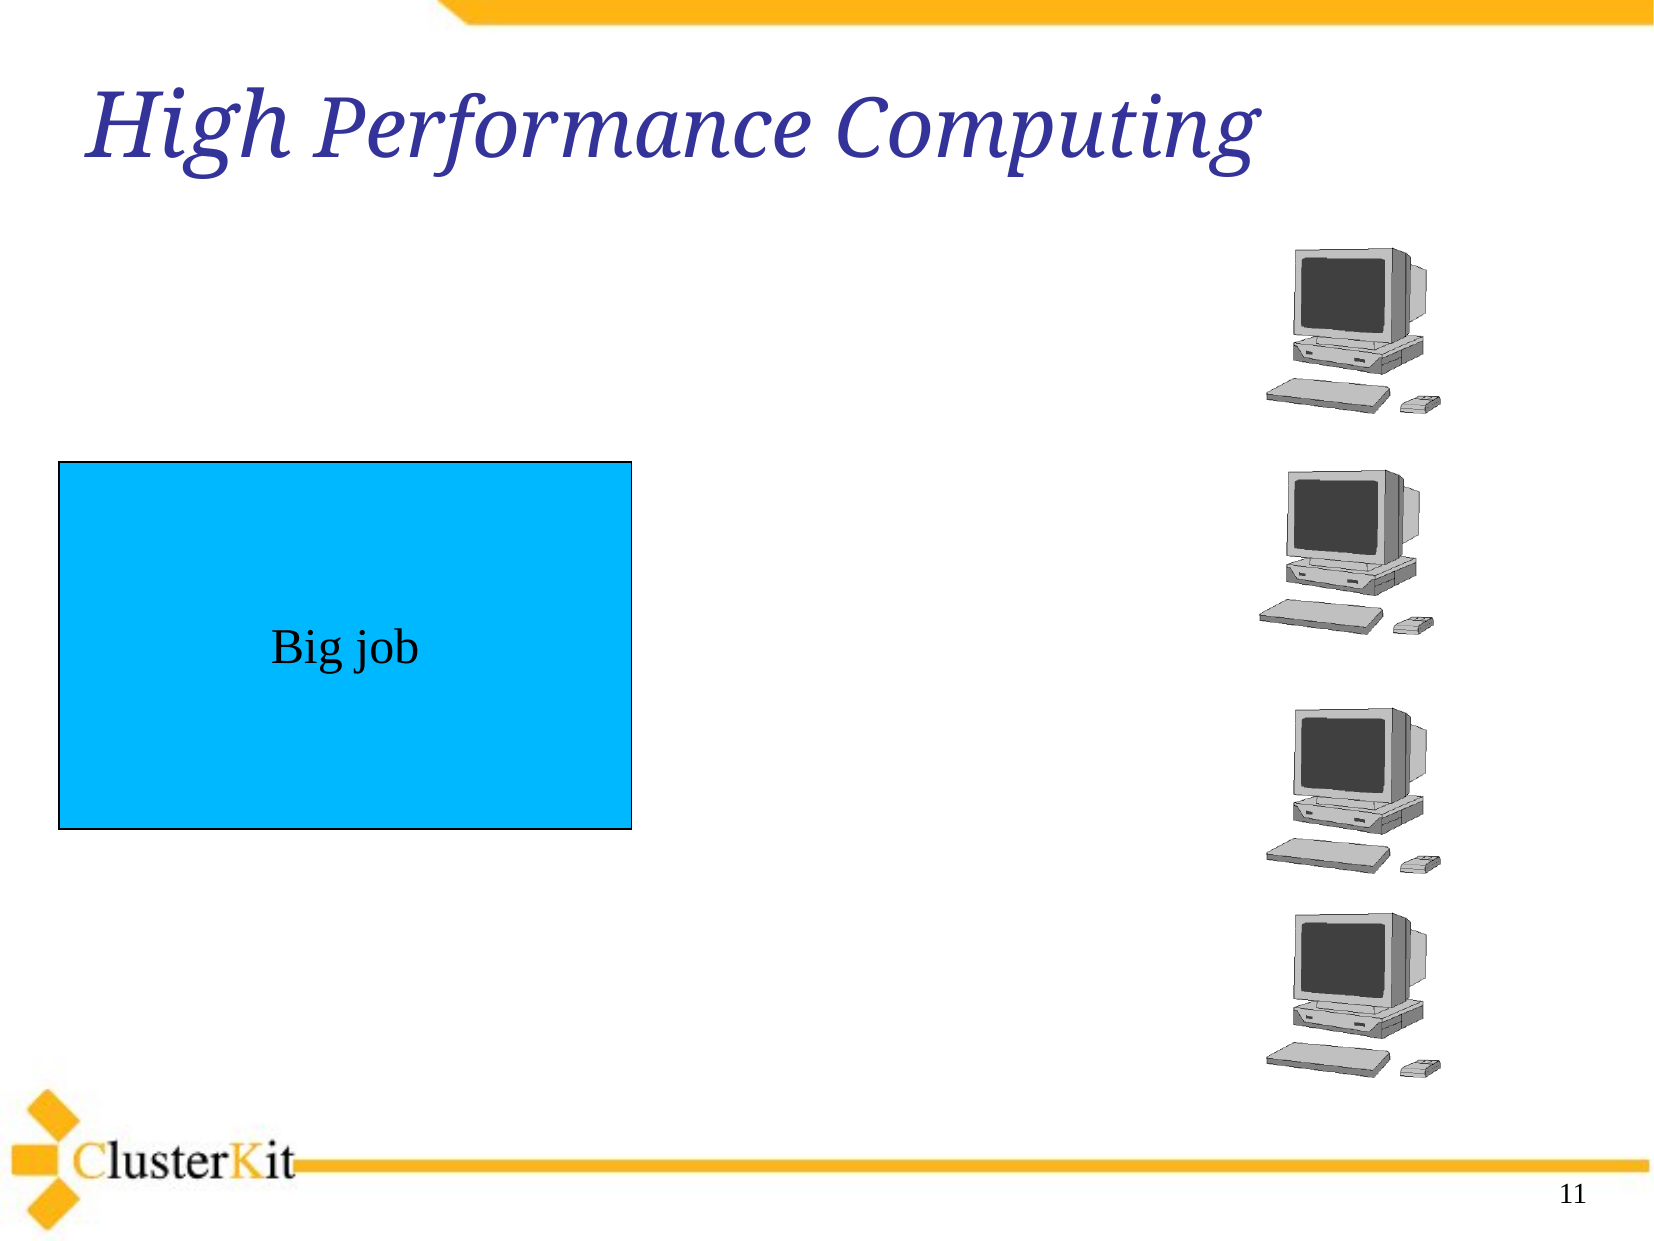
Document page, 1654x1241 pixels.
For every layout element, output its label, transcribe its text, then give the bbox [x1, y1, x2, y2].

text_box High Performance Computing [71, 20, 1560, 228]
picture [0, 0, 1654, 1241]
text_box Big job [58, 462, 632, 829]
